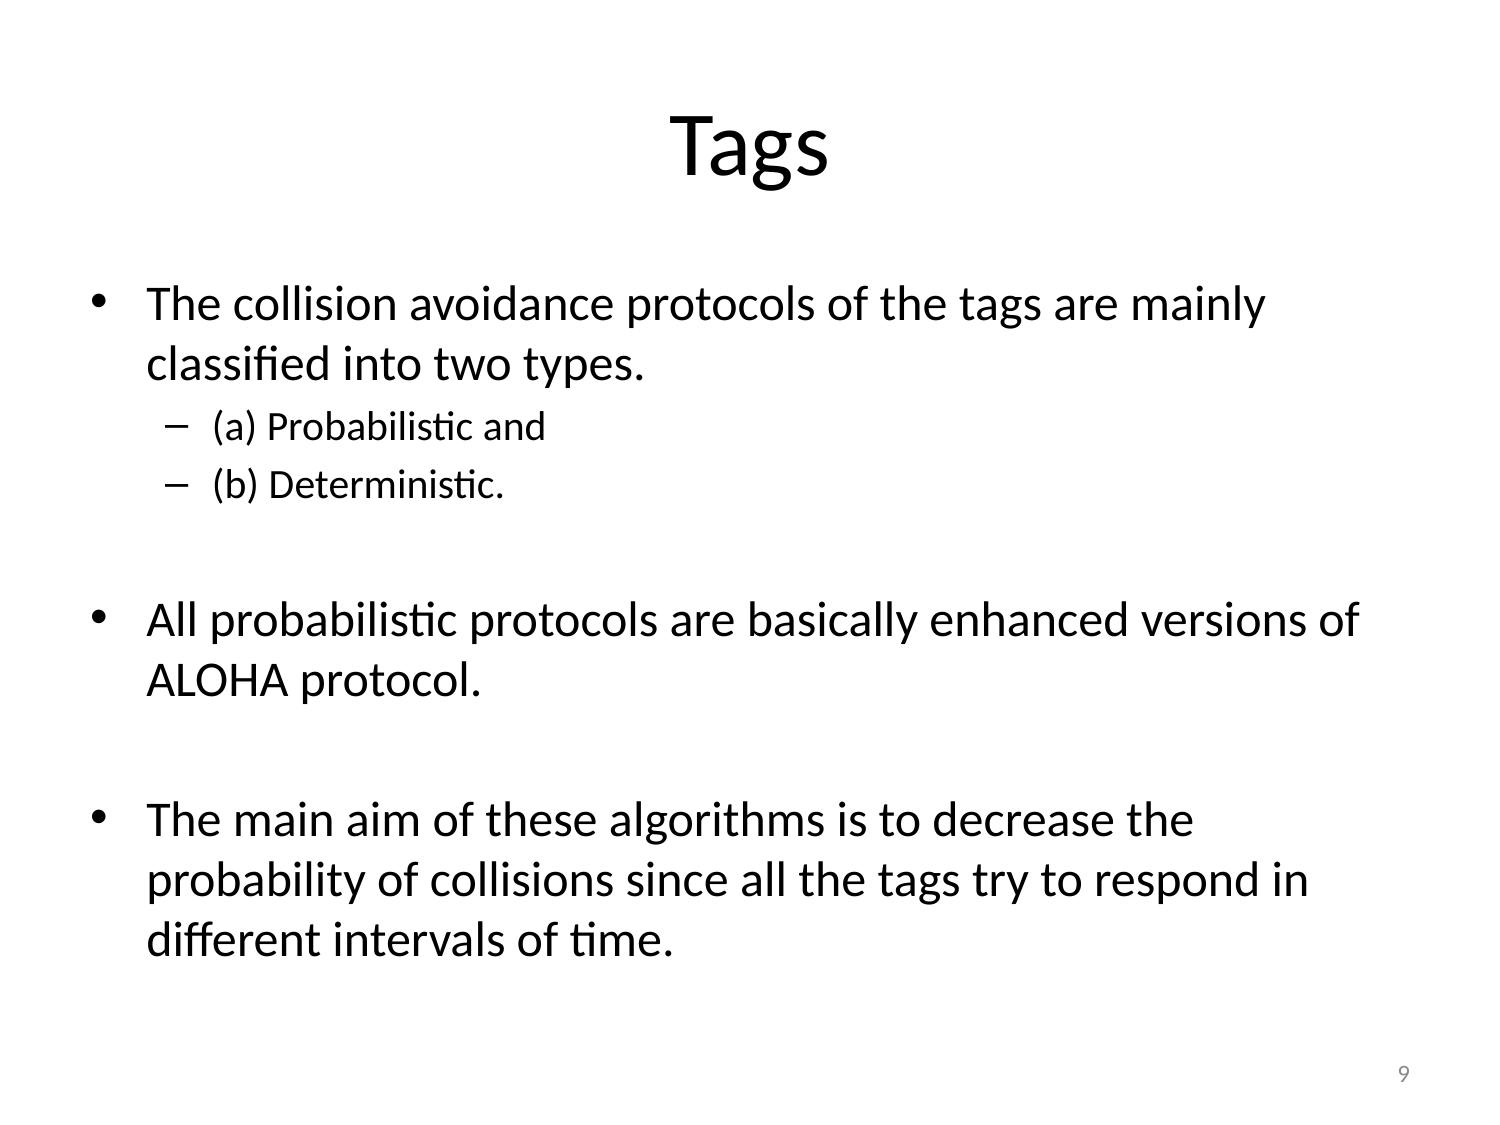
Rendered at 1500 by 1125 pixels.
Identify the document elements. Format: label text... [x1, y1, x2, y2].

slide_number <number> [1074, 1042, 1425, 1103]
title Tags [75, 45, 1425, 233]
list The collision avoidance protocols of the tags are mainly classified into two types. (a) Probabilistic and (b) Deterministic. All probabilistic protocols are basically enhanced versions of ALOHA protocol. The main aim of these algorithms is to decrease the probability of collisions since all the tags try to respond in different intervals of time. [75, 262, 1425, 1005]
